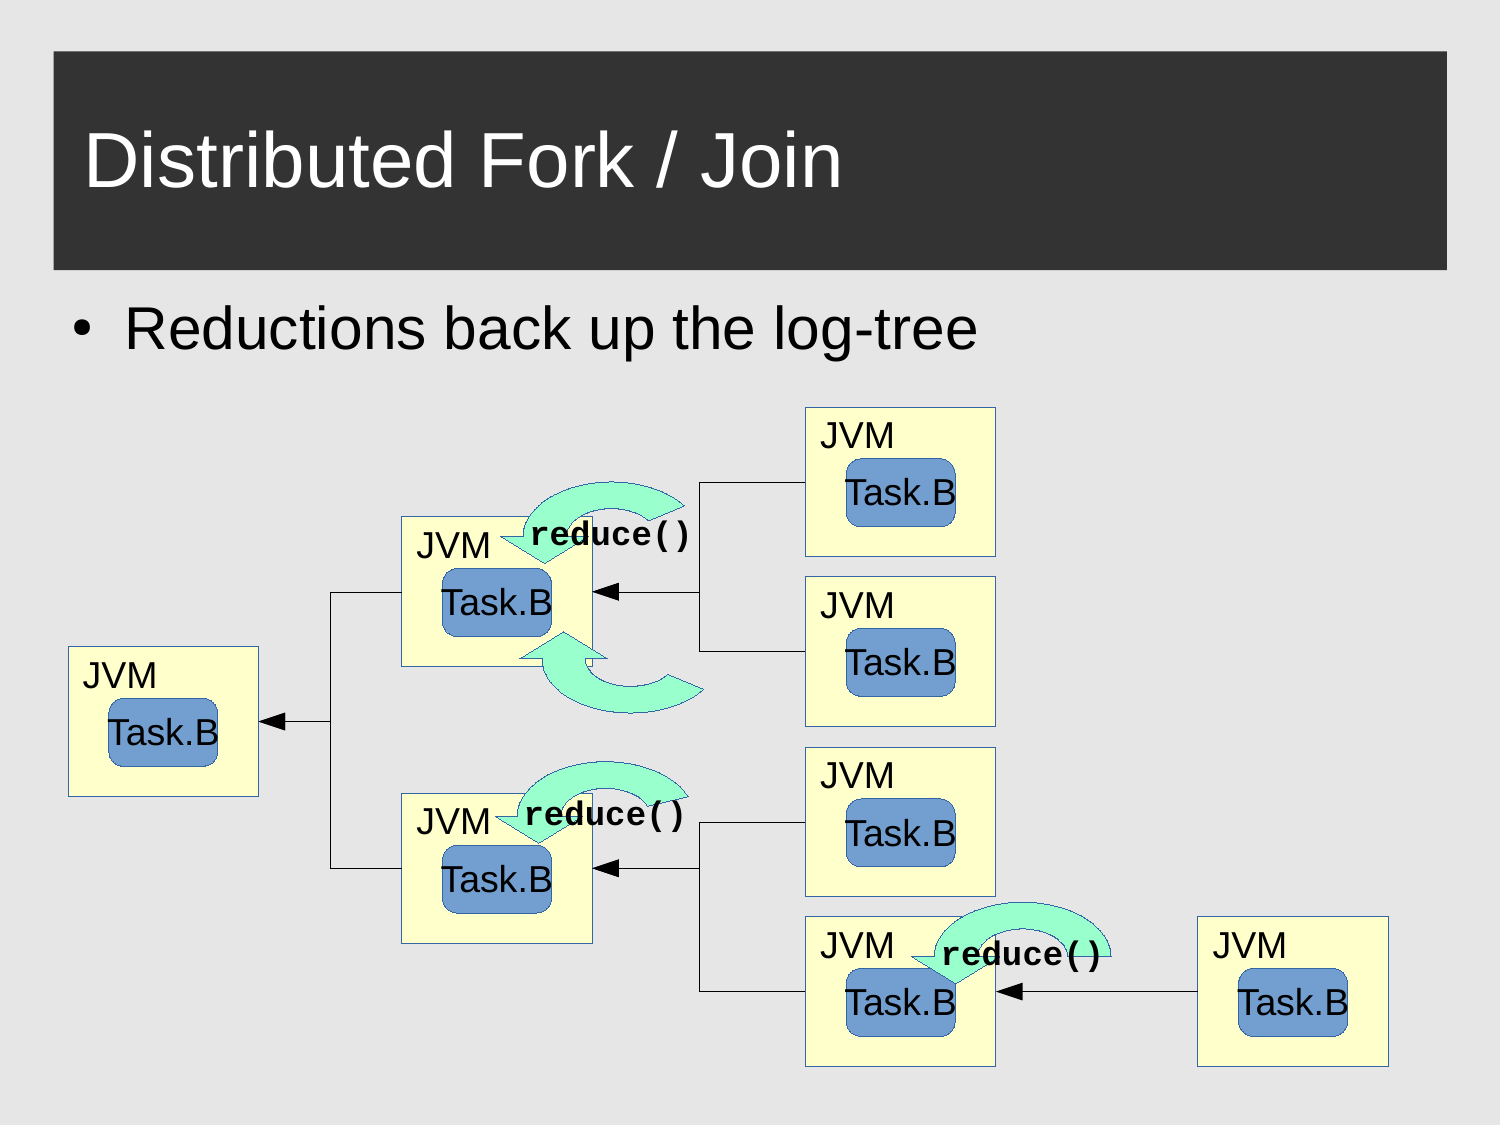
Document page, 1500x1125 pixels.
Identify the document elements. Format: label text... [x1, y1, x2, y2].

text_box reduce() [500, 481, 685, 564]
text_box [942, 916, 962, 932]
text_box [979, 935, 996, 956]
text_box [987, 950, 994, 956]
text_box [805, 576, 996, 727]
text_box [805, 407, 996, 557]
list Reductions back up the log-tree [53, 294, 1447, 422]
text_box JVM [68, 646, 205, 704]
text_box JVM [805, 576, 942, 634]
text_box [570, 810, 577, 816]
text_box [68, 646, 259, 797]
title Distributed Fork / Join [53, 51, 1447, 271]
text_box [401, 516, 704, 714]
text_box [401, 793, 593, 944]
text_box reduce() [911, 902, 1112, 984]
text_box [1197, 916, 1389, 1067]
text_box JVM [805, 916, 942, 974]
text_box JVM [805, 747, 942, 805]
text_box Task.B [846, 798, 956, 867]
text_box [805, 747, 996, 897]
text_box [576, 530, 583, 536]
text_box Task.B [846, 628, 956, 697]
text_box Task.B [846, 458, 956, 527]
text_box [805, 963, 996, 1067]
text_box JVM [401, 793, 538, 851]
text_box Task.B [442, 845, 552, 914]
text_box JVM [401, 516, 538, 574]
text_box JVM [805, 407, 942, 464]
text_box Task.B [1238, 968, 1348, 1037]
text_box Task.B [108, 698, 218, 767]
text_box JVM [1197, 916, 1334, 974]
text_box reduce() [495, 761, 689, 844]
text_box Task.B [846, 968, 956, 1037]
text_box Task.B [442, 568, 552, 637]
